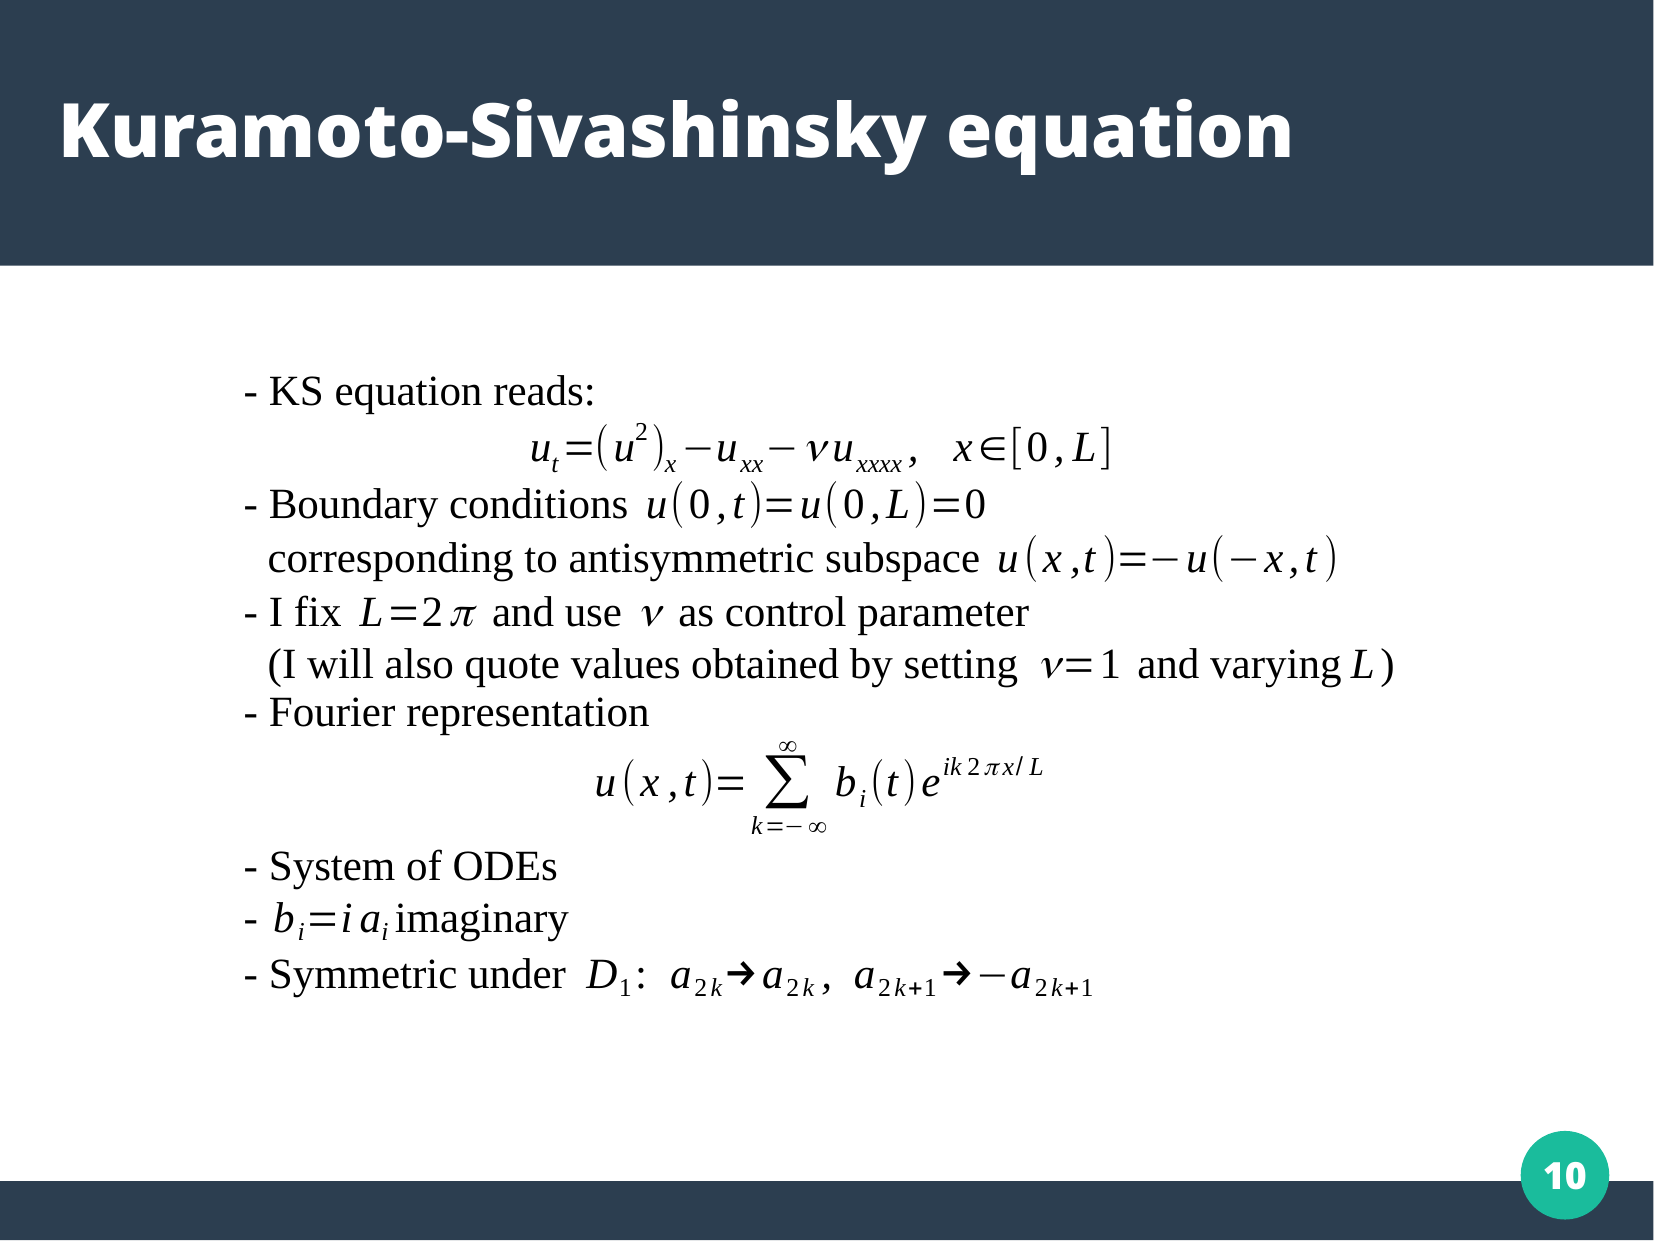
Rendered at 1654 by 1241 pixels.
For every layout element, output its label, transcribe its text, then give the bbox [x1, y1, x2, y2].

title Kuramoto-Sivashinsky equation [59, 49, 1595, 207]
chart [232, 367, 1406, 1004]
